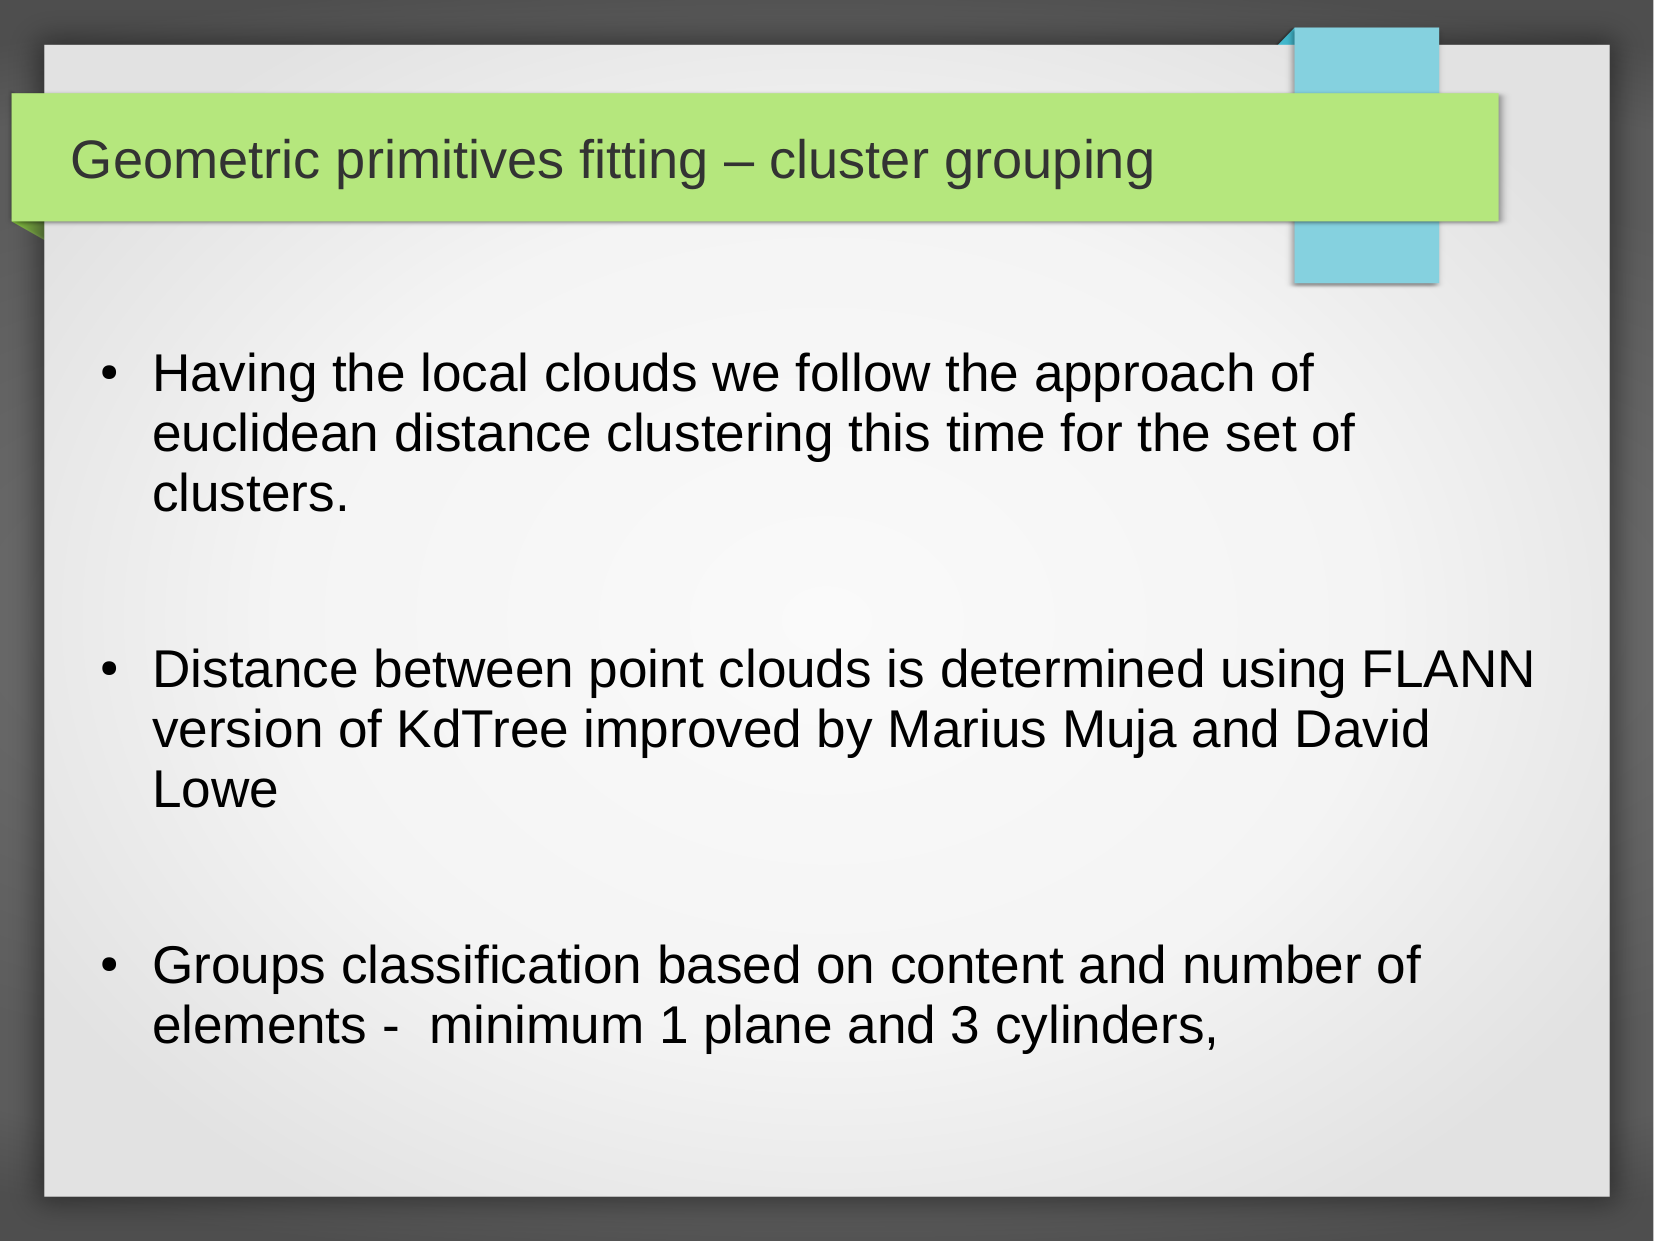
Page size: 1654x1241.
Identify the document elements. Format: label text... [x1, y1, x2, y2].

list Having the local clouds we follow the approach of euclidean distance clustering this time for the set of clusters. Distance between point clouds is determined using FLANN version of KdTree improved by Marius Muja and David Lowe Groups classification based on content and number of elements - minimum 1 plane and 3 cylinders, [82, 343, 1538, 1063]
title Geometric primitives fitting – cluster grouping [70, 106, 1229, 213]
picture [0, 0, 1654, 1241]
